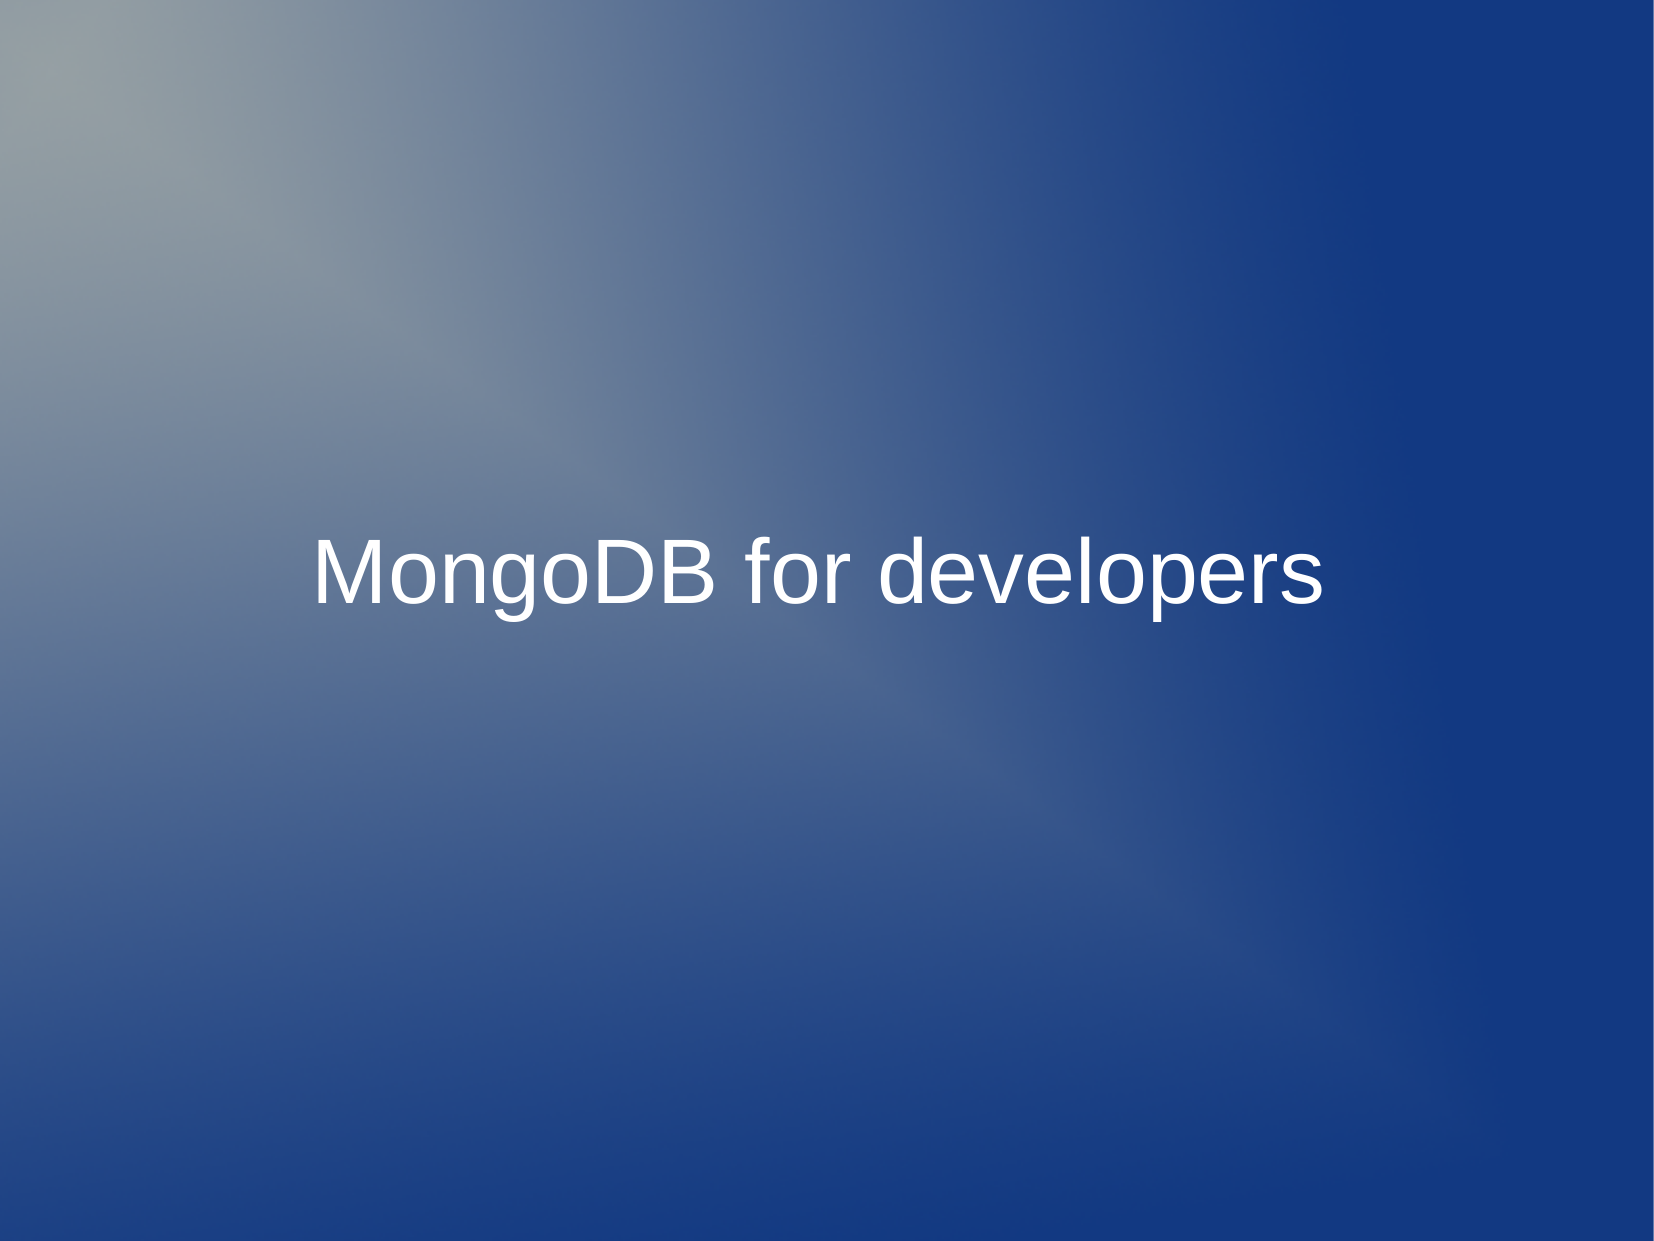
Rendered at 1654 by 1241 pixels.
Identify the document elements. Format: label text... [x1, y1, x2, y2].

title MongoDB for developers [75, 467, 82, 676]
subtitle [82, 49, 1571, 1109]
picture [0, 0, 1654, 1241]
